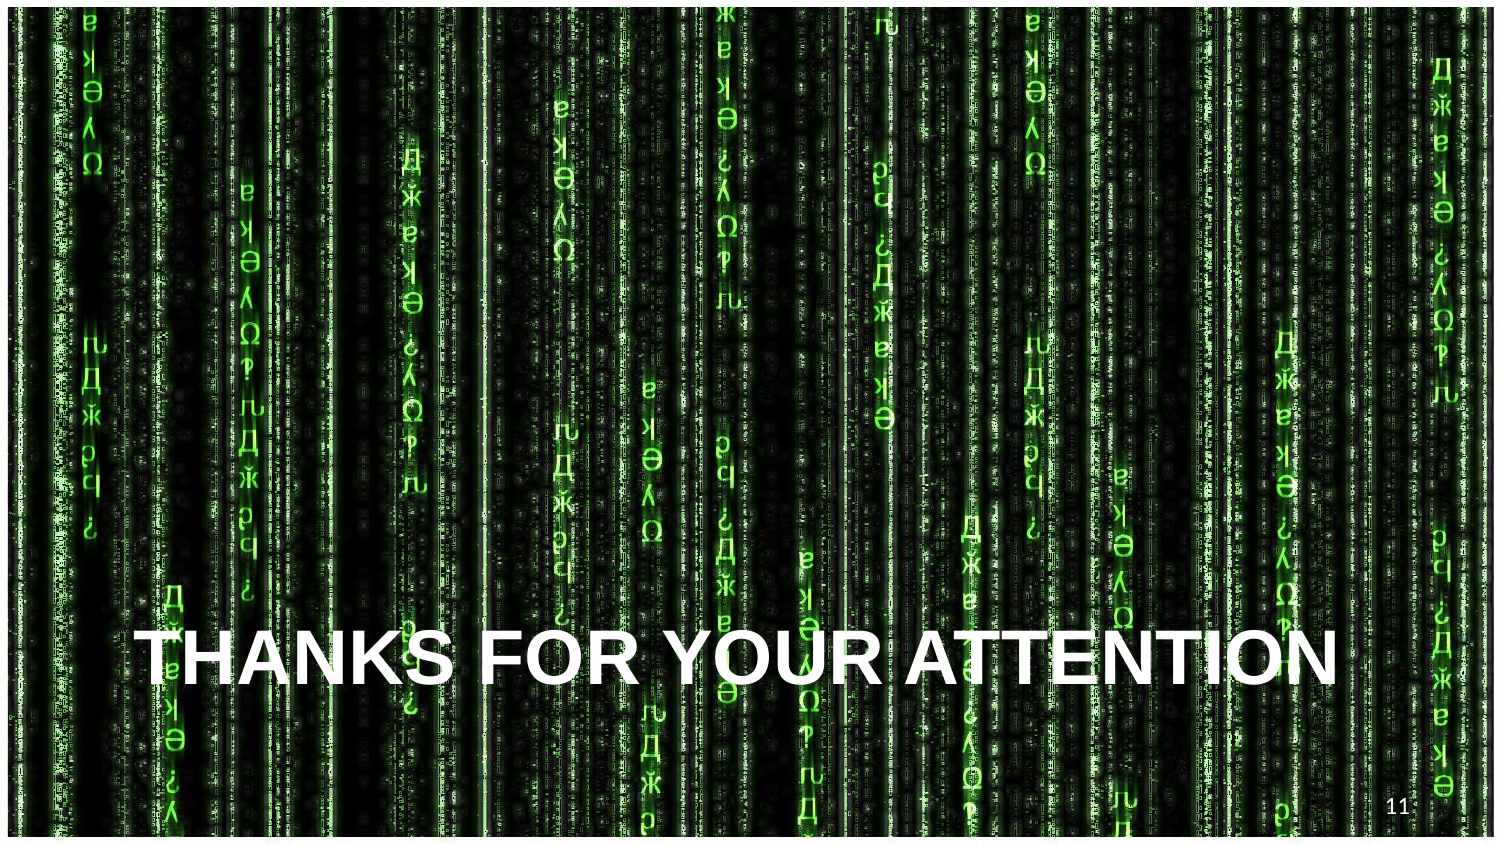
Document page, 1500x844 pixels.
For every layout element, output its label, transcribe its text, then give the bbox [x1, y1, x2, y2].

title THANKS FOR YOUR ATTENTION [118, 542, 1429, 710]
slide_number <number> [1074, 782, 1425, 827]
picture [0, 0, 1500, 844]
